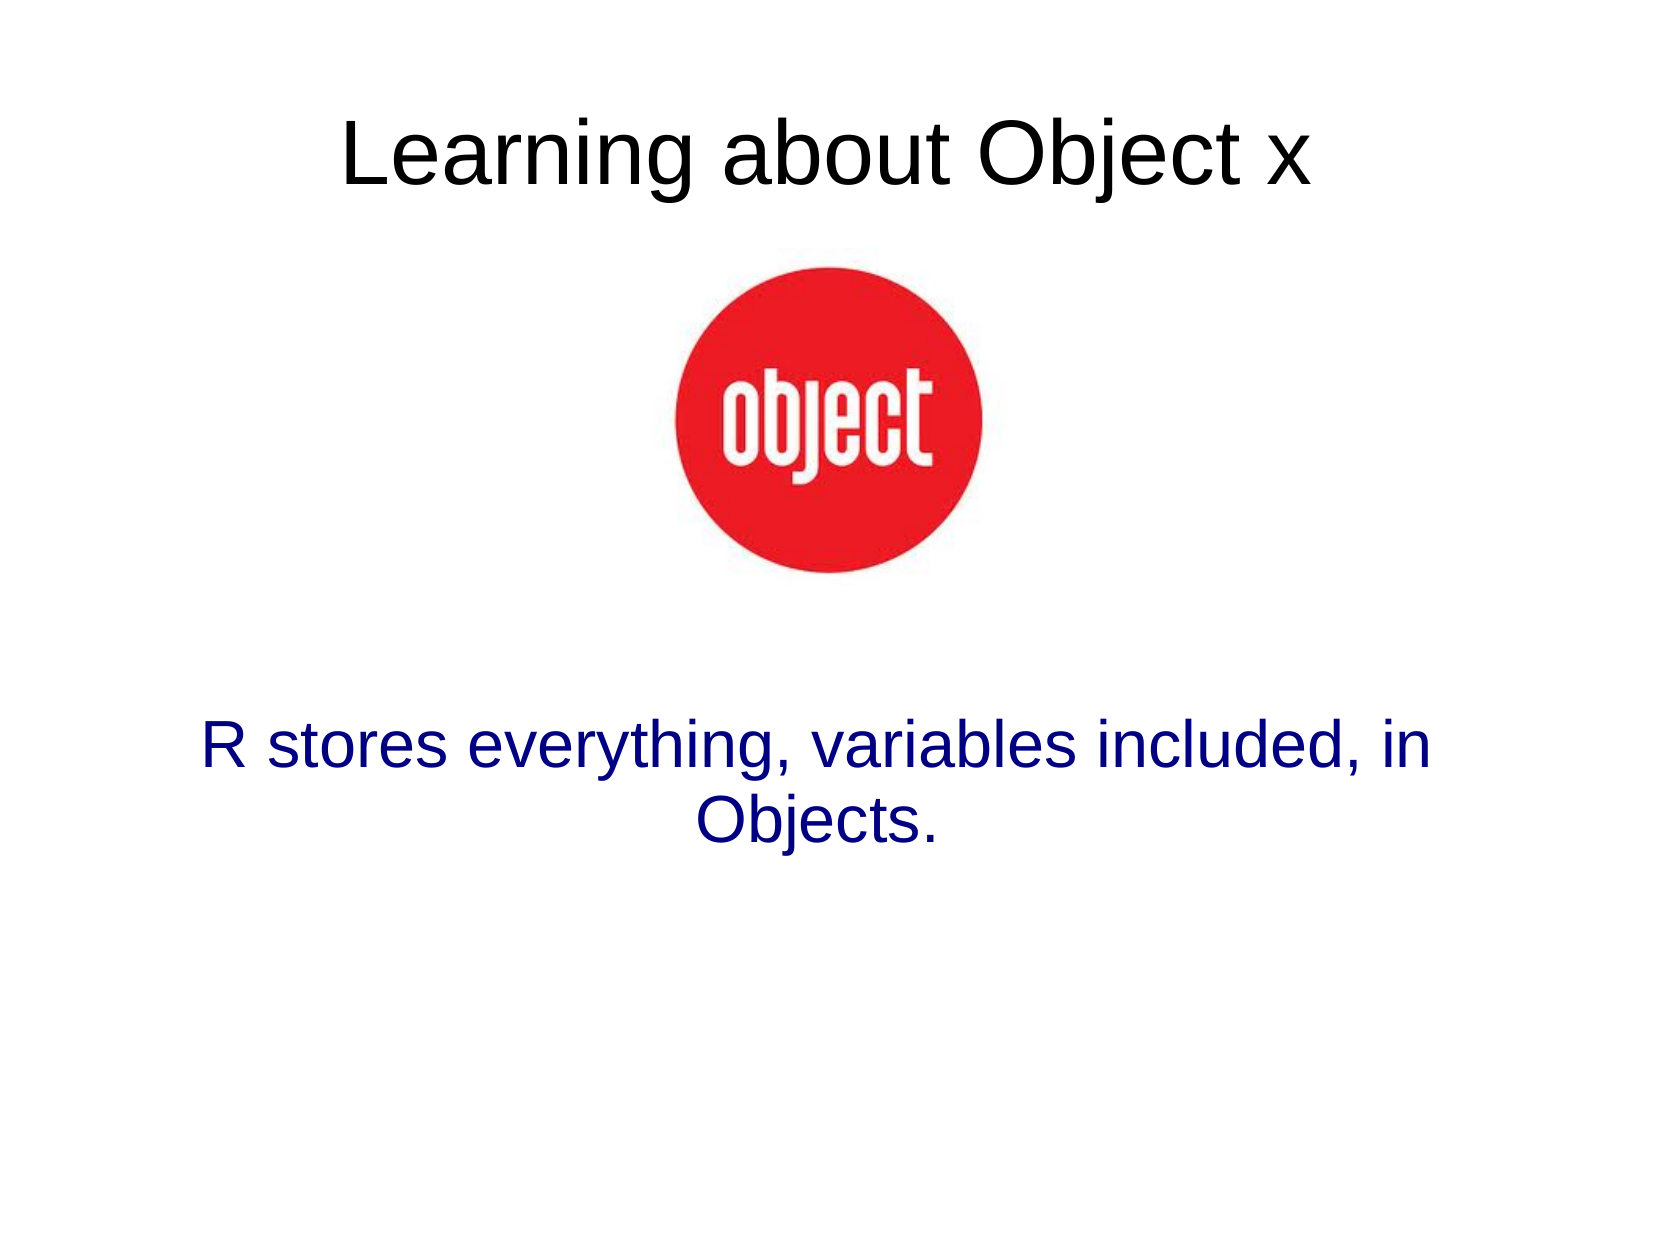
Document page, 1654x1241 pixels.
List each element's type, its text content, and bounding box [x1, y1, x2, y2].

picture [653, 248, 1006, 601]
title Learning about Object x [82, 49, 1571, 257]
list R stores everything, variables included, in Objects. [90, 290, 1546, 1156]
